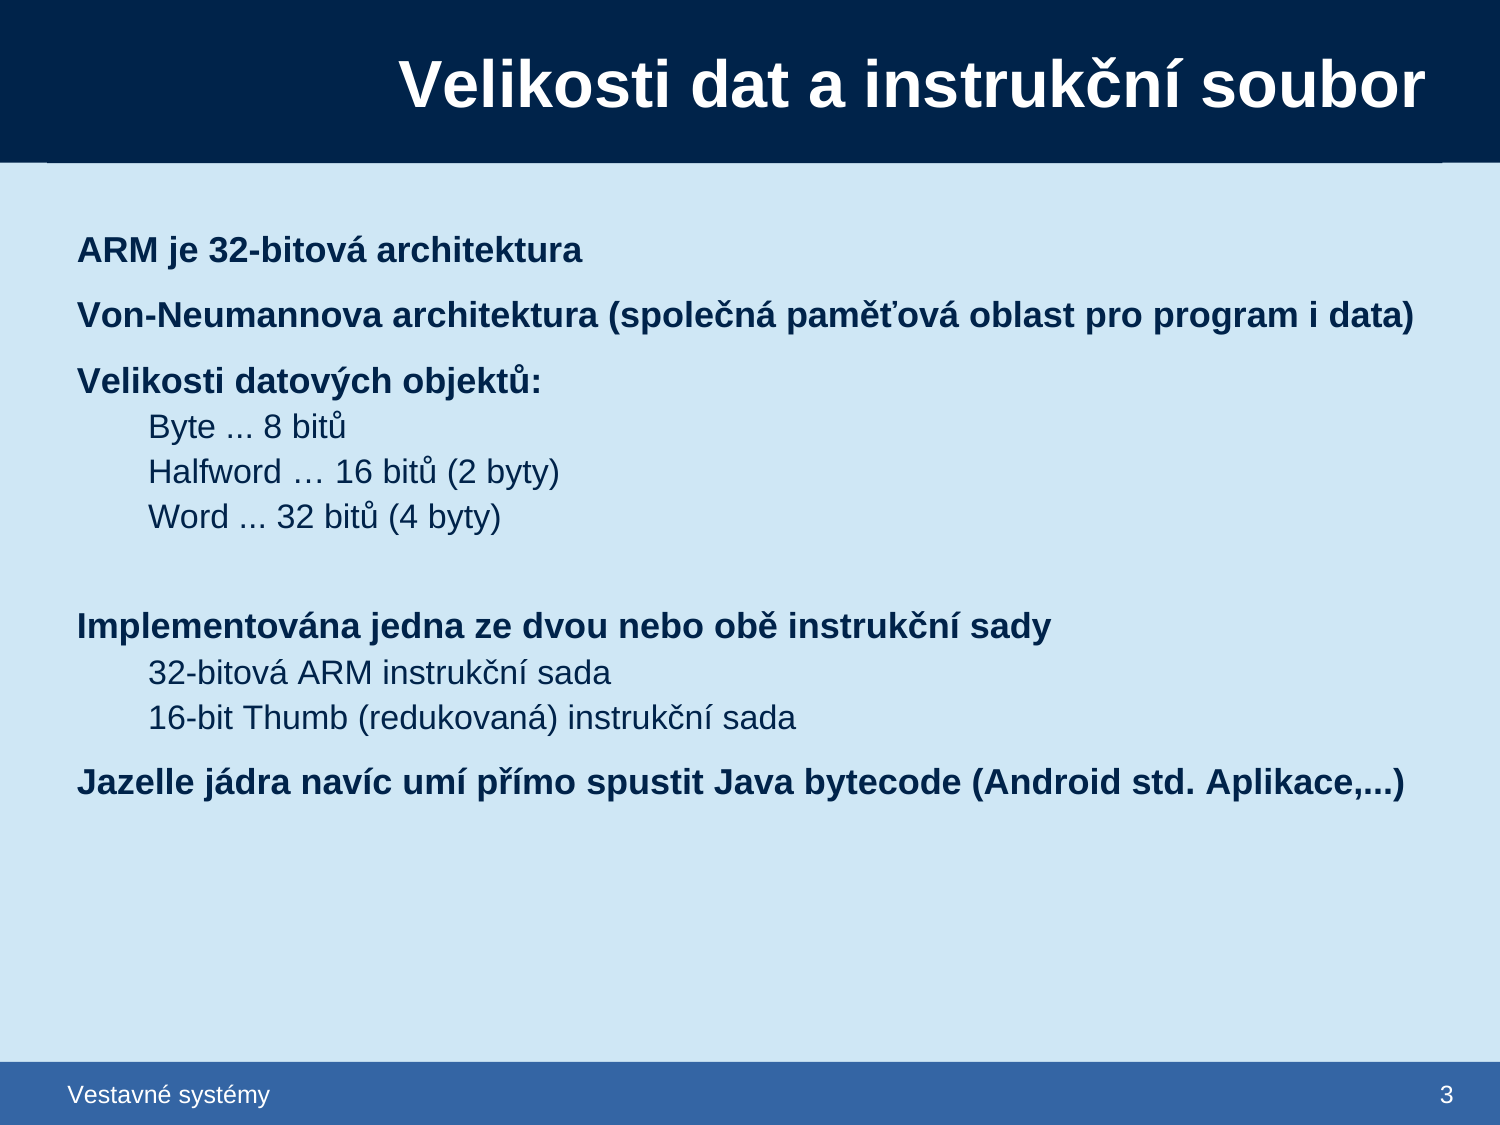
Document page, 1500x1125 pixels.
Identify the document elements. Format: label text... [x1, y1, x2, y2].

title Velikosti dat a instrukční soubor [47, 0, 1443, 164]
list ARM je 32-bitová architektura Von-Neumannova architektura (společná paměťová oblast pro program i data) Velikosti datových objektů: Byte ... 8 bitů Halfword … 16 bitů (2 byty) Word ... 32 bitů (4 byty) Implementována jedna ze dvou nebo obě instrukční sady 32-bitová ARM instrukční sada 16-bit Thumb (redukovaná) instrukční sada Jazelle jádra navíc umí přímo spustit Java bytecode (Android std. Aplikace,...) [50, 187, 1450, 841]
